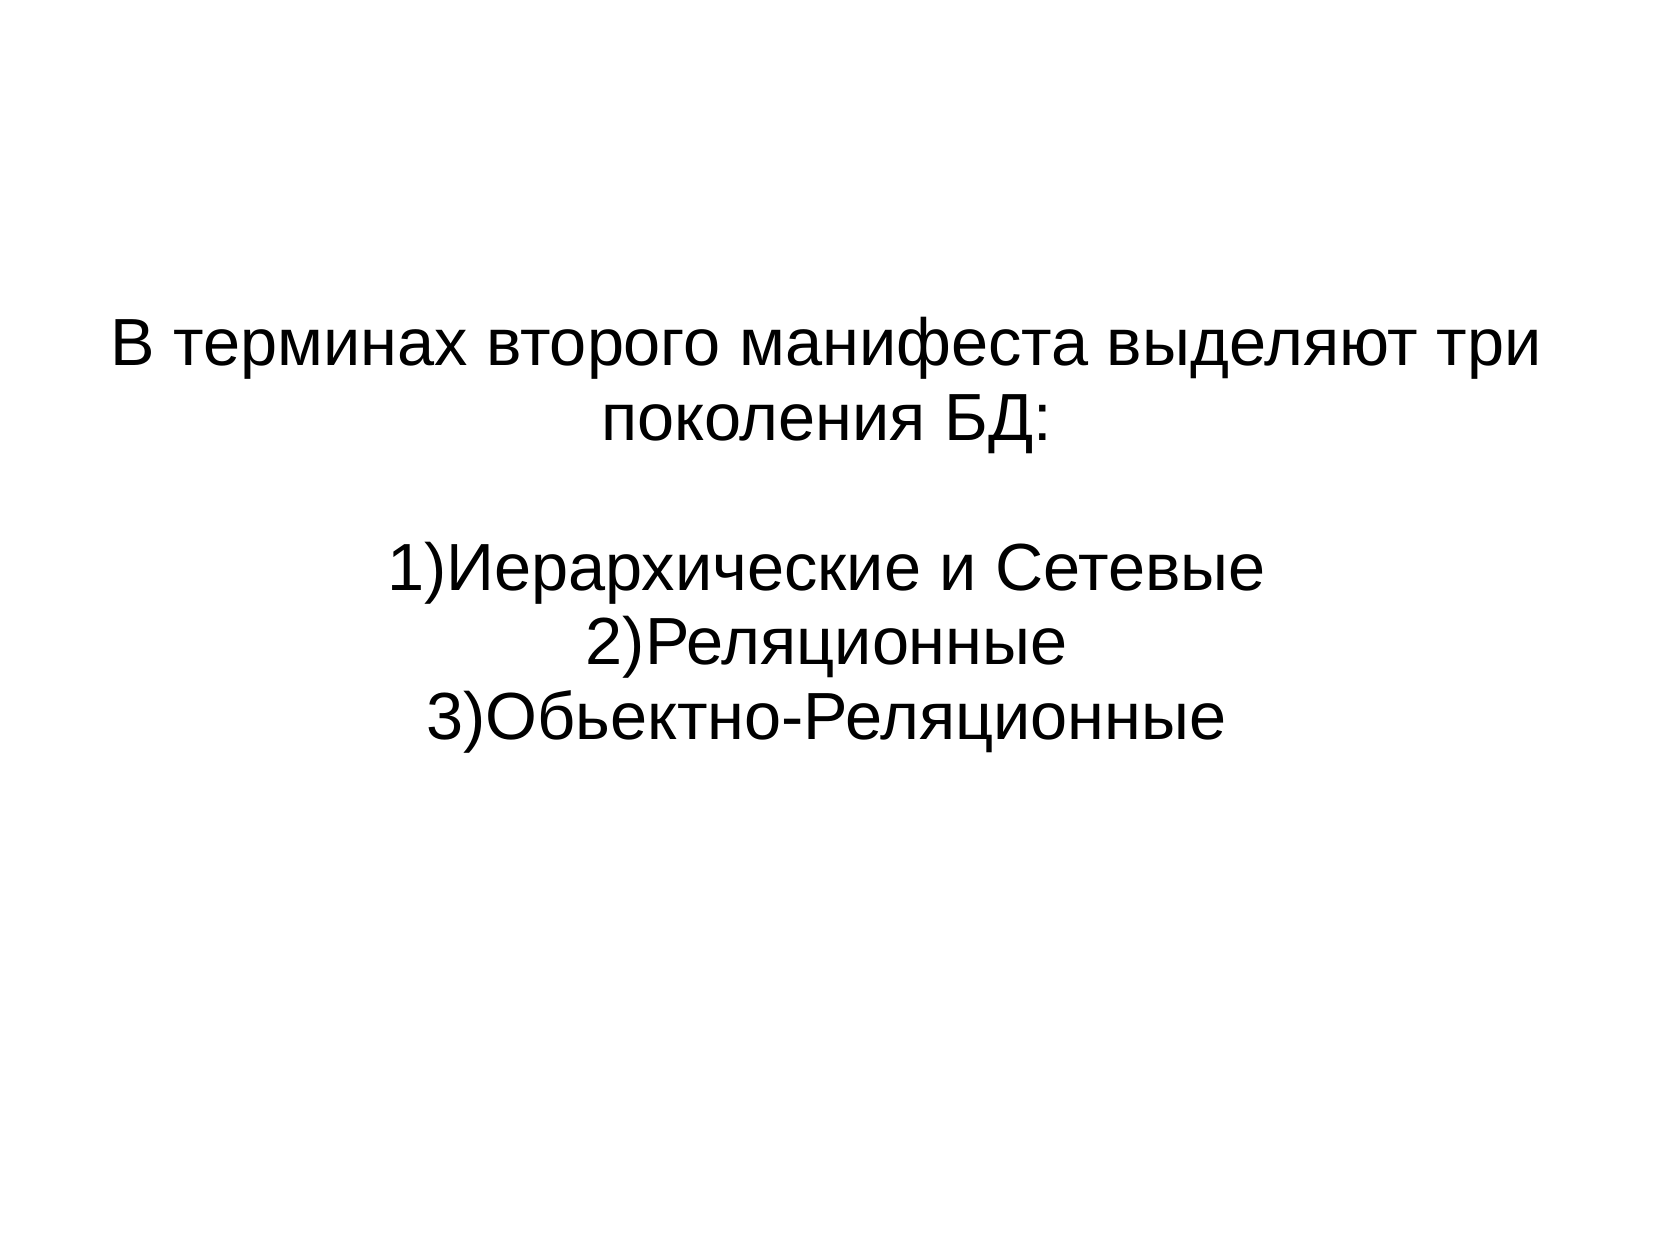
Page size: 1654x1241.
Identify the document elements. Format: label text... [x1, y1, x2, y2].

subtitle В терминах второго манифеста выделяют три поколения БД: Иерархические и Сетевые Реляционные Обьектно-Реляционные [82, 49, 1571, 1010]
